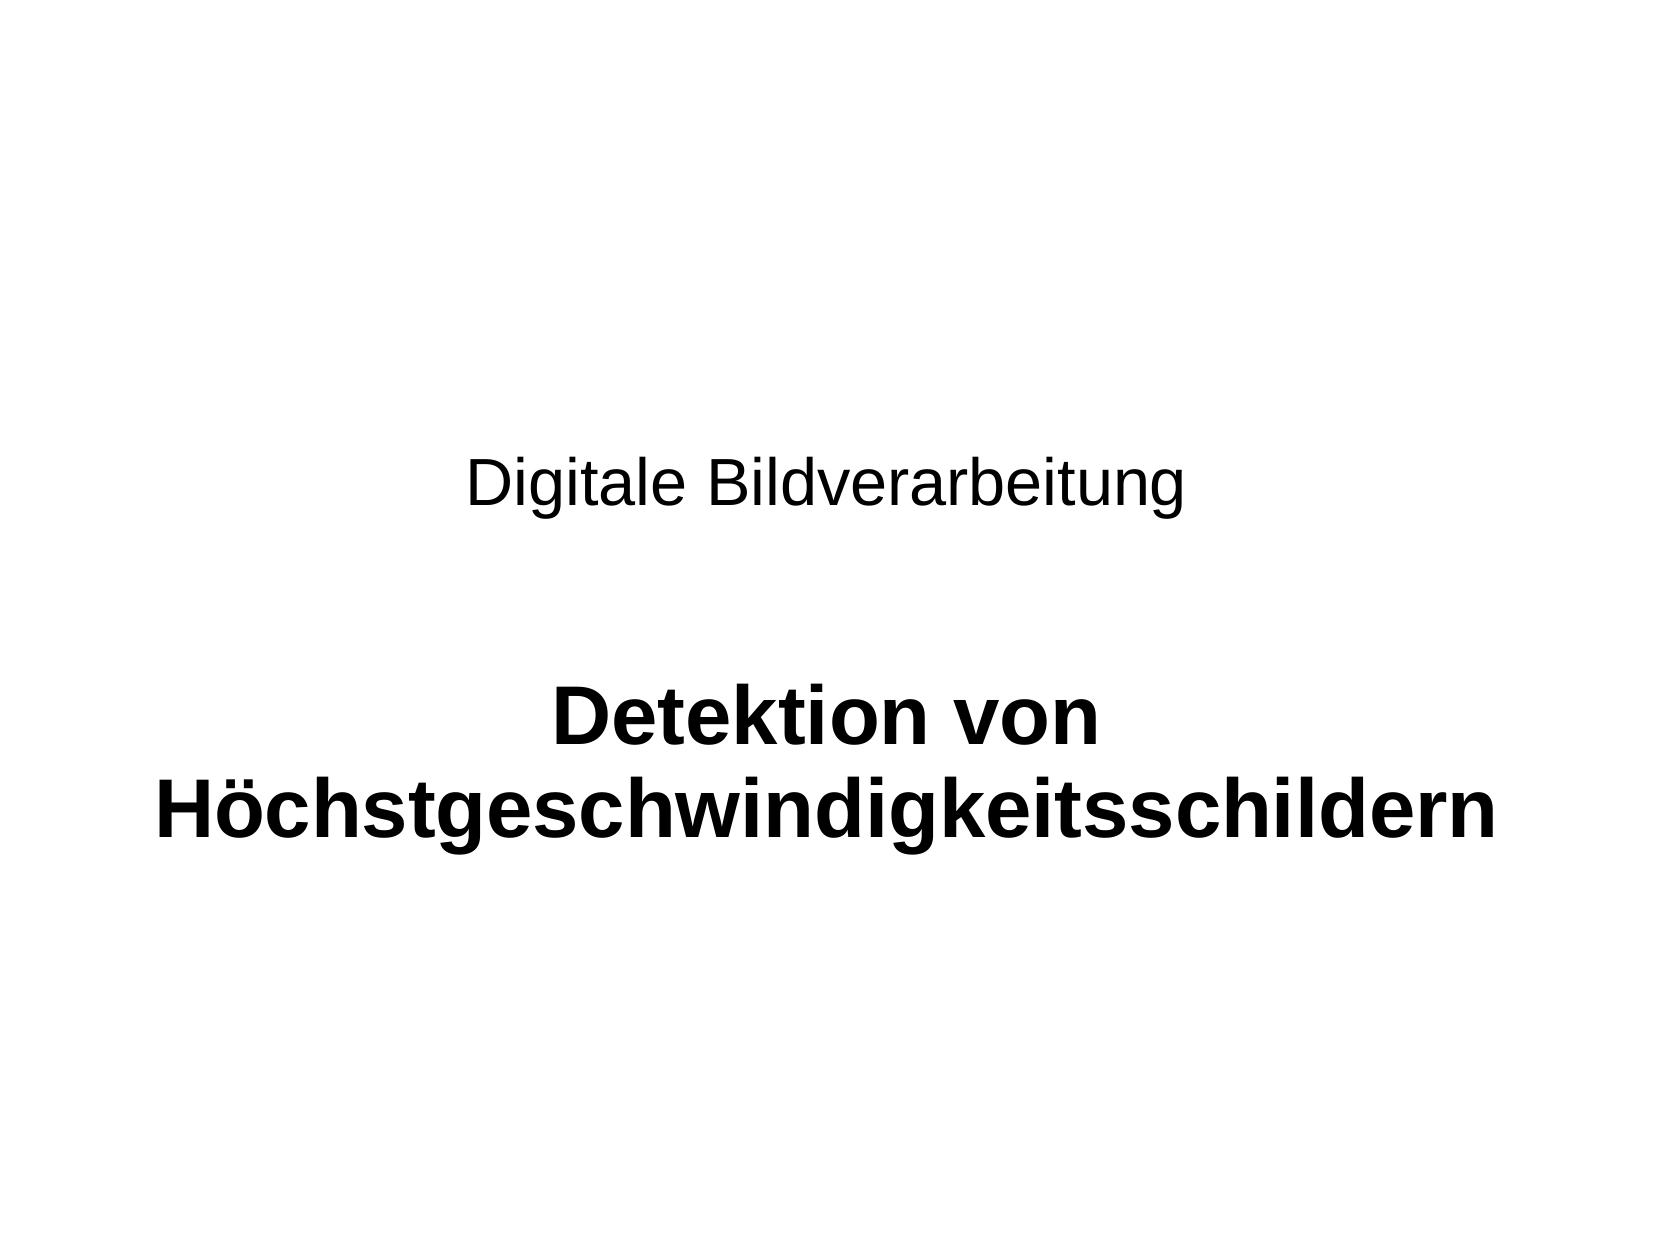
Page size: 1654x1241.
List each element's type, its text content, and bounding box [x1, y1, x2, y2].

subtitle Digitale Bildverarbeitung Detektion von Höchstgeschwindigkeitsschildern [82, 290, 1571, 1010]
